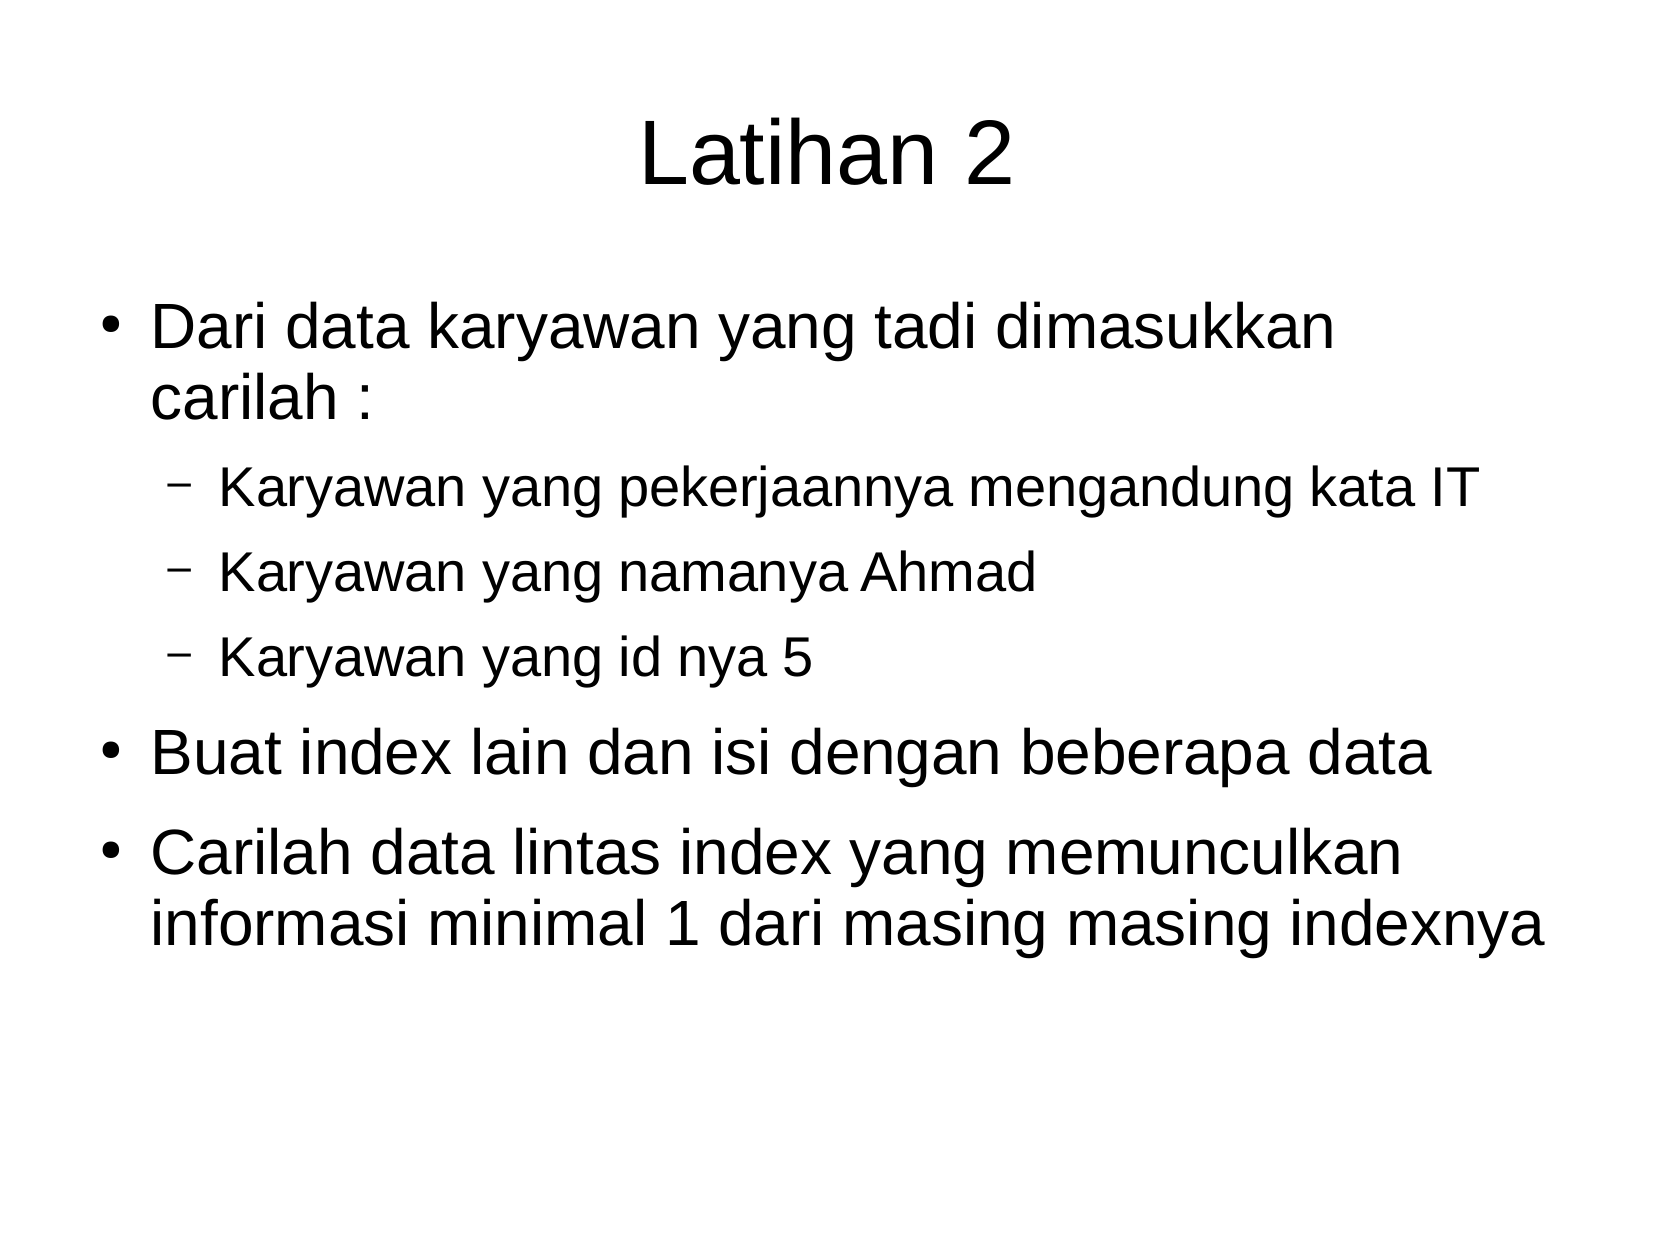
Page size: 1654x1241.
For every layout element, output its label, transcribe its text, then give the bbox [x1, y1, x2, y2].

title Latihan 2 [82, 49, 1571, 257]
list Dari data karyawan yang tadi dimasukkan carilah : Karyawan yang pekerjaannya mengandung kata IT Karyawan yang namanya Ahmad Karyawan yang id nya 5 Buat index lain dan isi dengan beberapa data Carilah data lintas index yang memunculkan informasi minimal 1 dari masing masing indexnya [82, 290, 1571, 1010]
